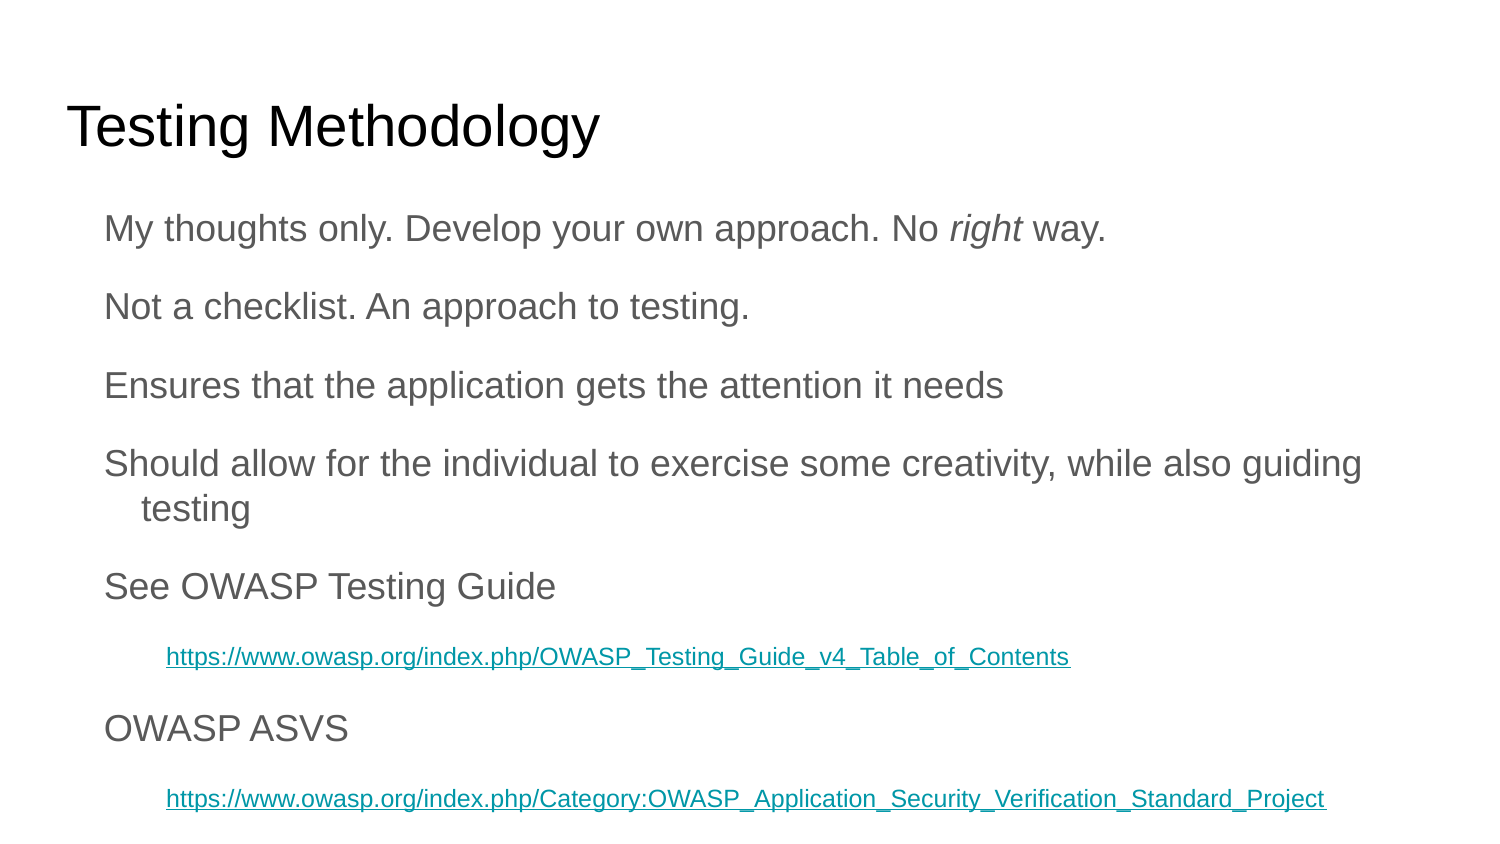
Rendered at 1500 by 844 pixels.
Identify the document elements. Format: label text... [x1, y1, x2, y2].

list My thoughts only. Develop your own approach. No right way. Not a checklist. An approach to testing. Ensures that the application gets the attention it needs Should allow for the individual to exercise some creativity, while also guiding testing See OWASP Testing Guide https://www.owasp.org/index.php/OWASP_Testing_Guide_v4_Table_of_Contents OWASP ASVS https://www.owasp.org/index.php/Category:OWASP_Application_Security_Verification_Standard_Project [51, 189, 1449, 750]
title Testing Methodology [51, 72, 1449, 167]
